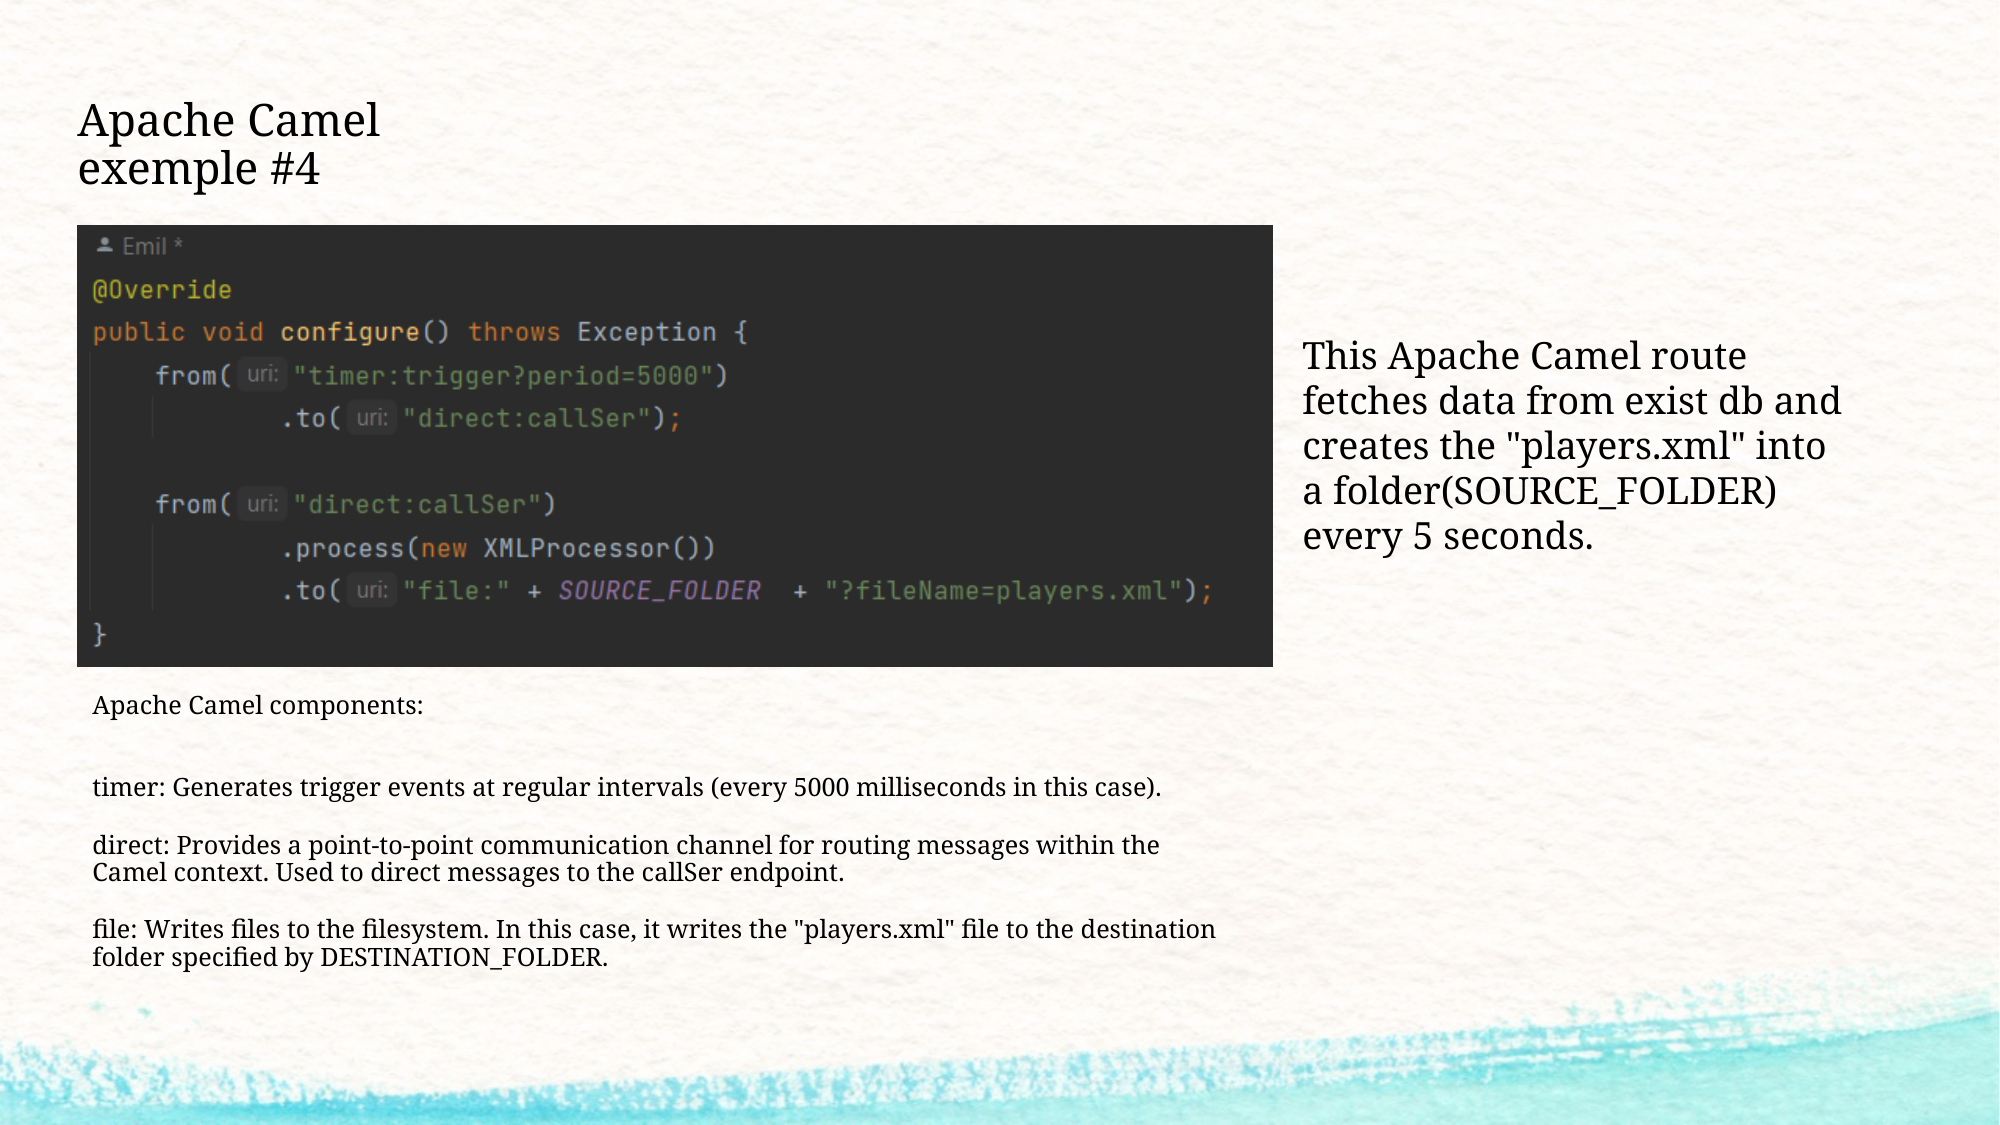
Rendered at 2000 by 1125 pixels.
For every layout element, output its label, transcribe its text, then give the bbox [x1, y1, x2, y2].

text_box [1112, 249, 1975, 938]
title Apache Camel exemple #4 [62, 89, 1638, 202]
picture [0, 0, 2000, 1125]
list Apache Camel components: timer: Generates trigger events at regular intervals (every 5000 milliseconds in this case). direct: Provides a point-to-point communication channel for routing messages within the Camel context. Used to direct messages to the callSer endpoint. file: Writes files to the filesystem. In this case, it writes the "players.xml" file to the destination folder specified by DESTINATION_FOLDER. [77, 685, 1252, 981]
text_box This Apache Camel route fetches data from exist db and creates the "players.xml" into a folder(SOURCE_FOLDER) every 5 seconds. [1287, 324, 1869, 568]
